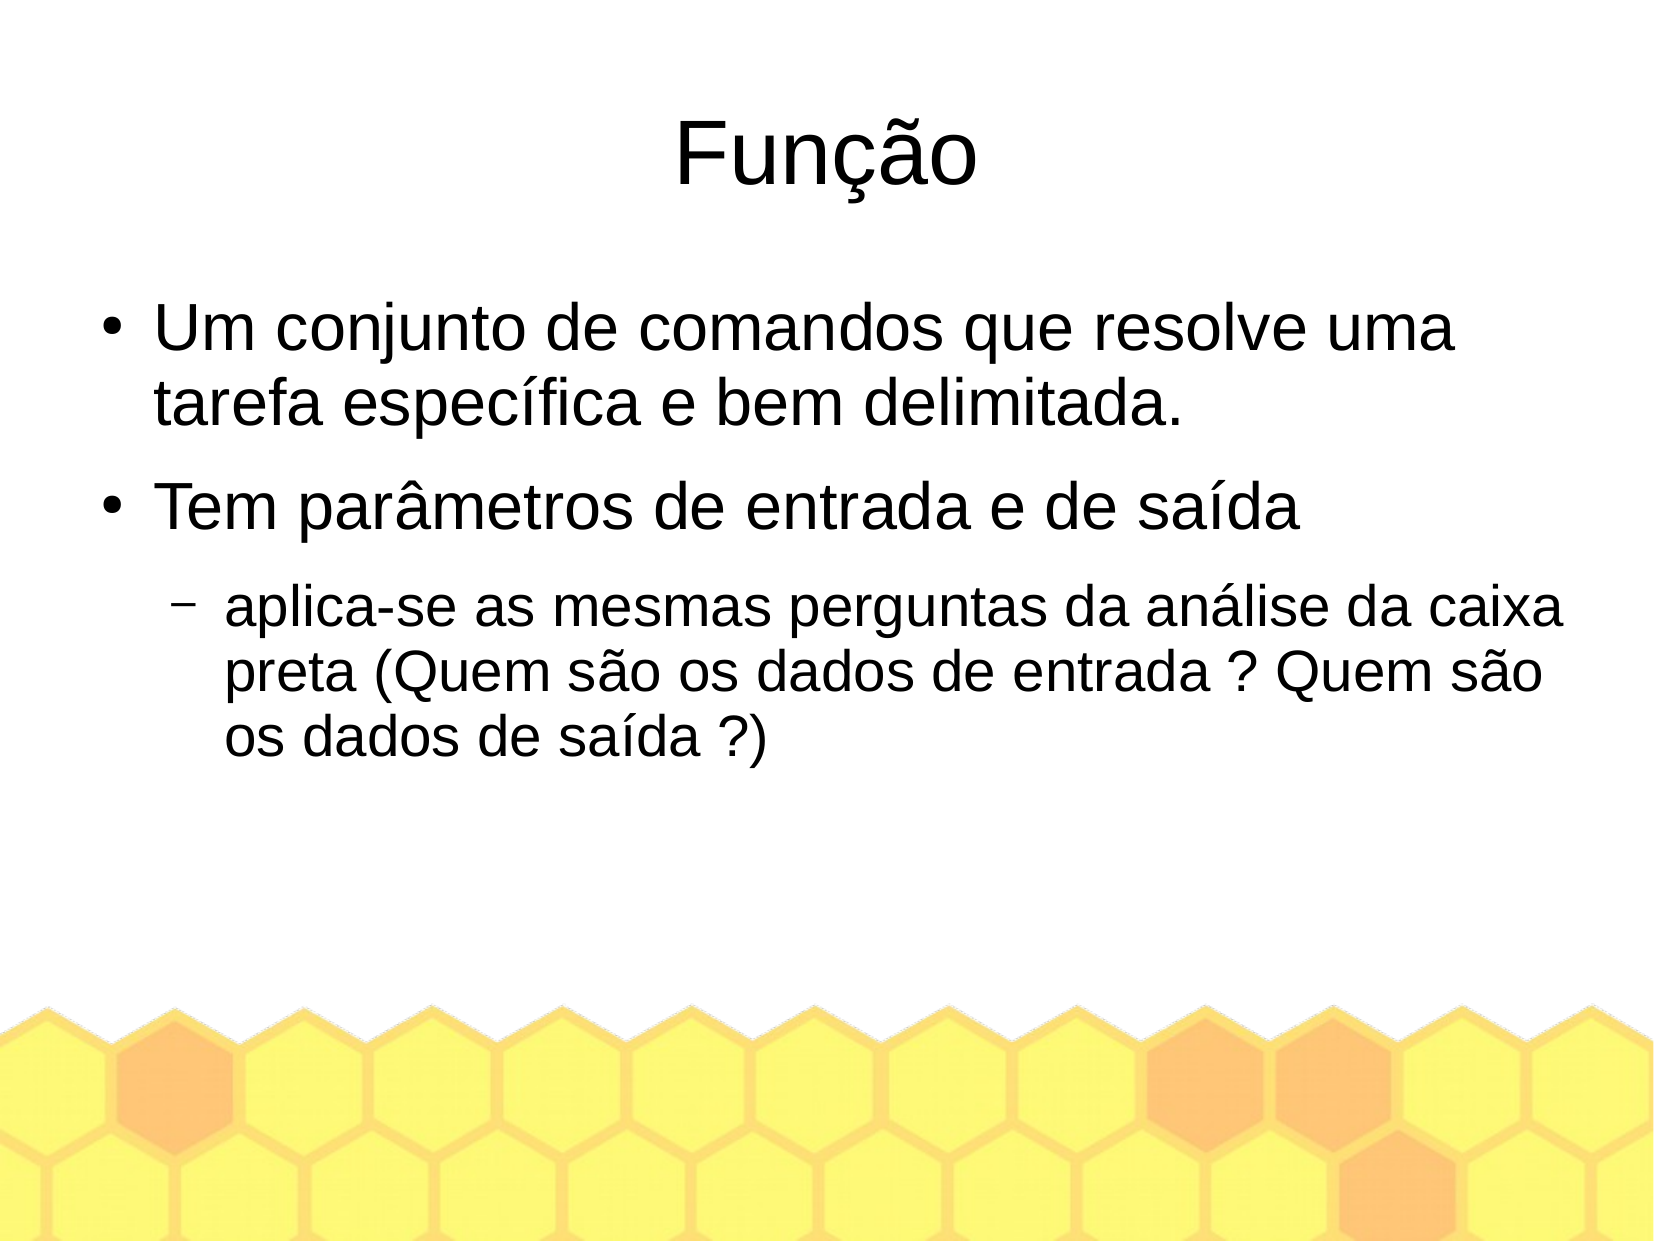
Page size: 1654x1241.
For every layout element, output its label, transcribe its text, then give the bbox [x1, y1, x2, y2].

list Um conjunto de comandos que resolve uma tarefa específica e bem delimitada. Tem parâmetros de entrada e de saída aplica-se as mesmas perguntas da análise da caixa preta (Quem são os dados de entrada ? Quem são os dados de saída ?) [82, 290, 1571, 1010]
picture [0, 1001, 1654, 1241]
title Função [82, 49, 1571, 257]
